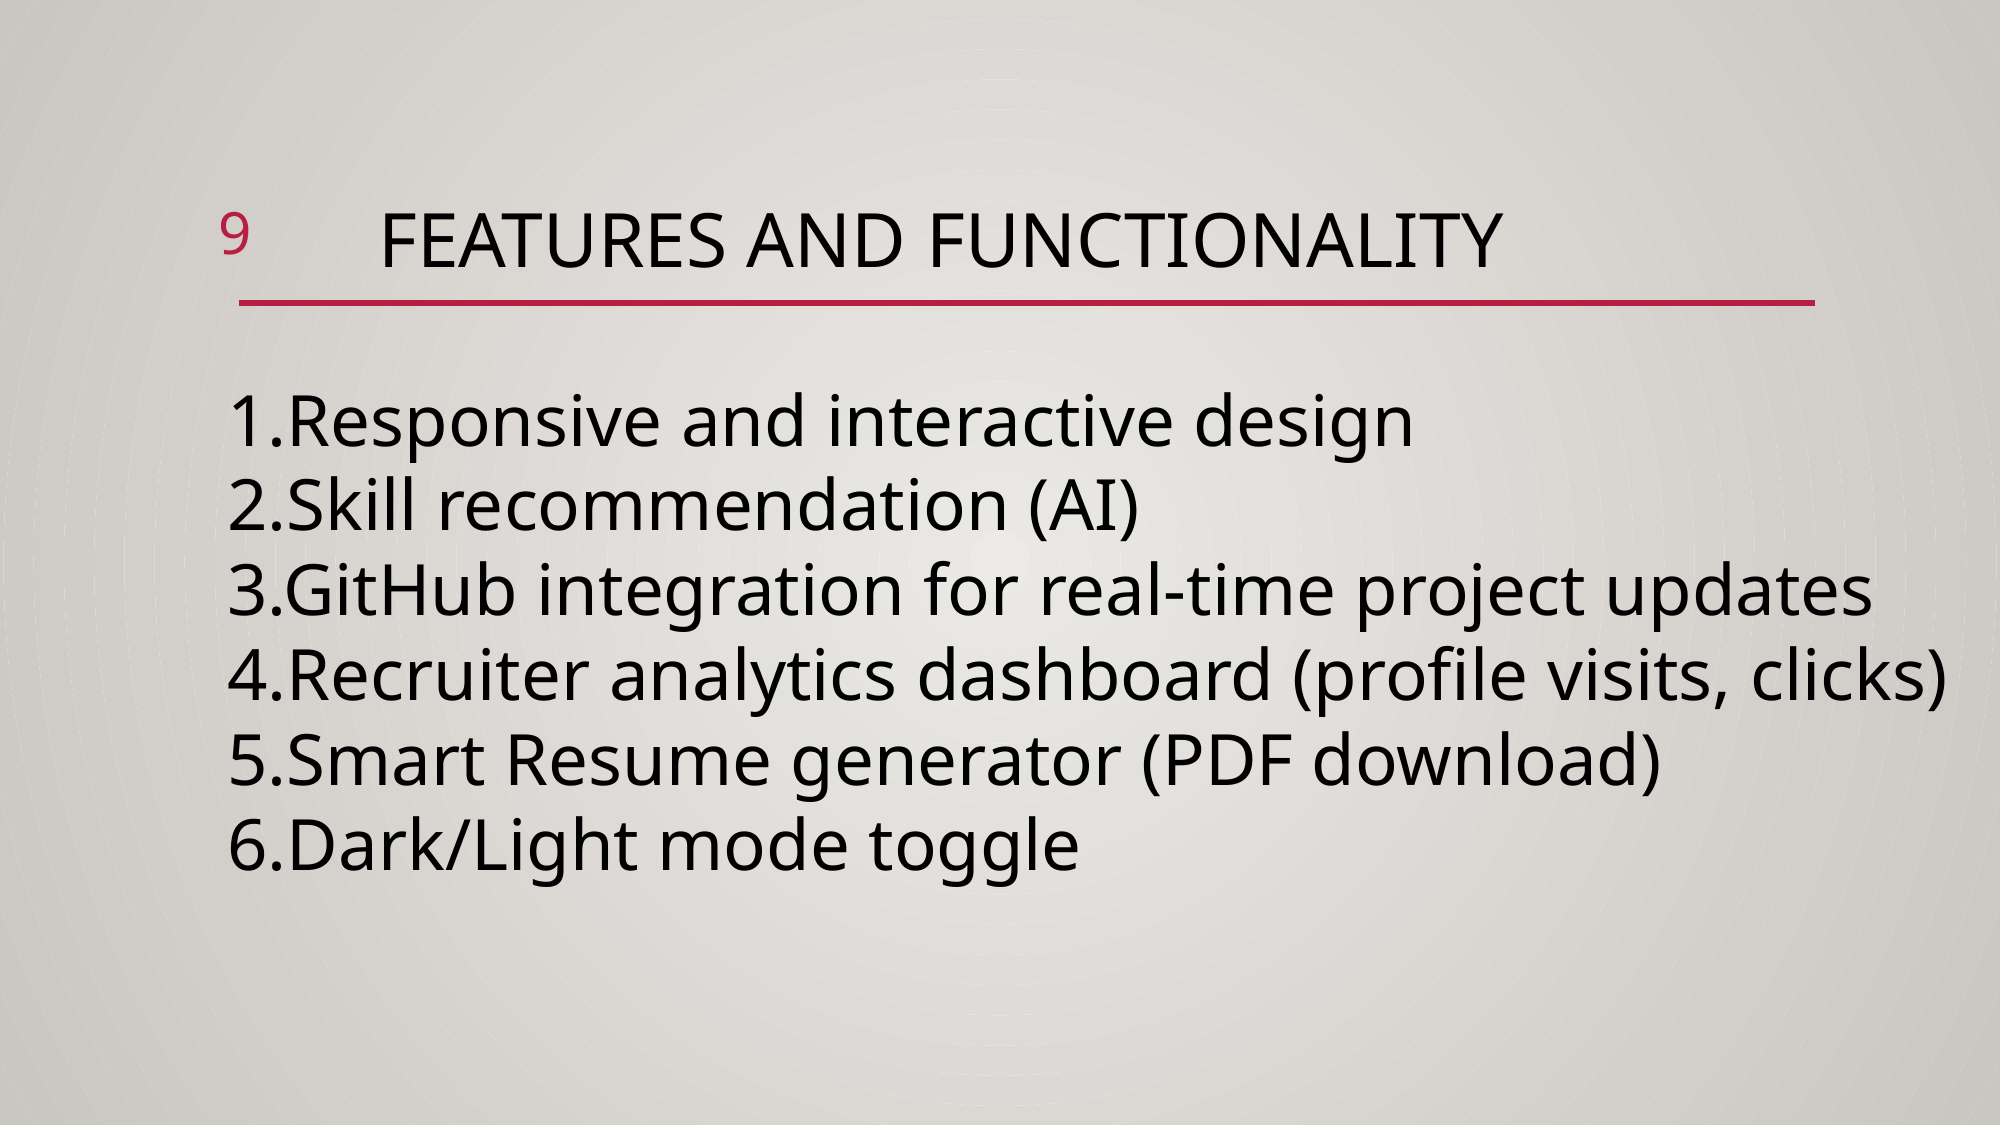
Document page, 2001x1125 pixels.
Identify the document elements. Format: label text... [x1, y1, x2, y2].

slide_number 9 [212, 195, 346, 250]
text_box 1.Responsive and interactive design 2.Skill recommendation (AI) 3.GitHub integration for real-time project updates 4.Recruiter analytics dashboard (profile visits, clicks) 5.Smart Resume generator (PDF download) 6.Dark/Light mode toggle [212, 367, 2000, 770]
title FEATURES AND FUNCTIONALITY [363, 195, 1939, 367]
